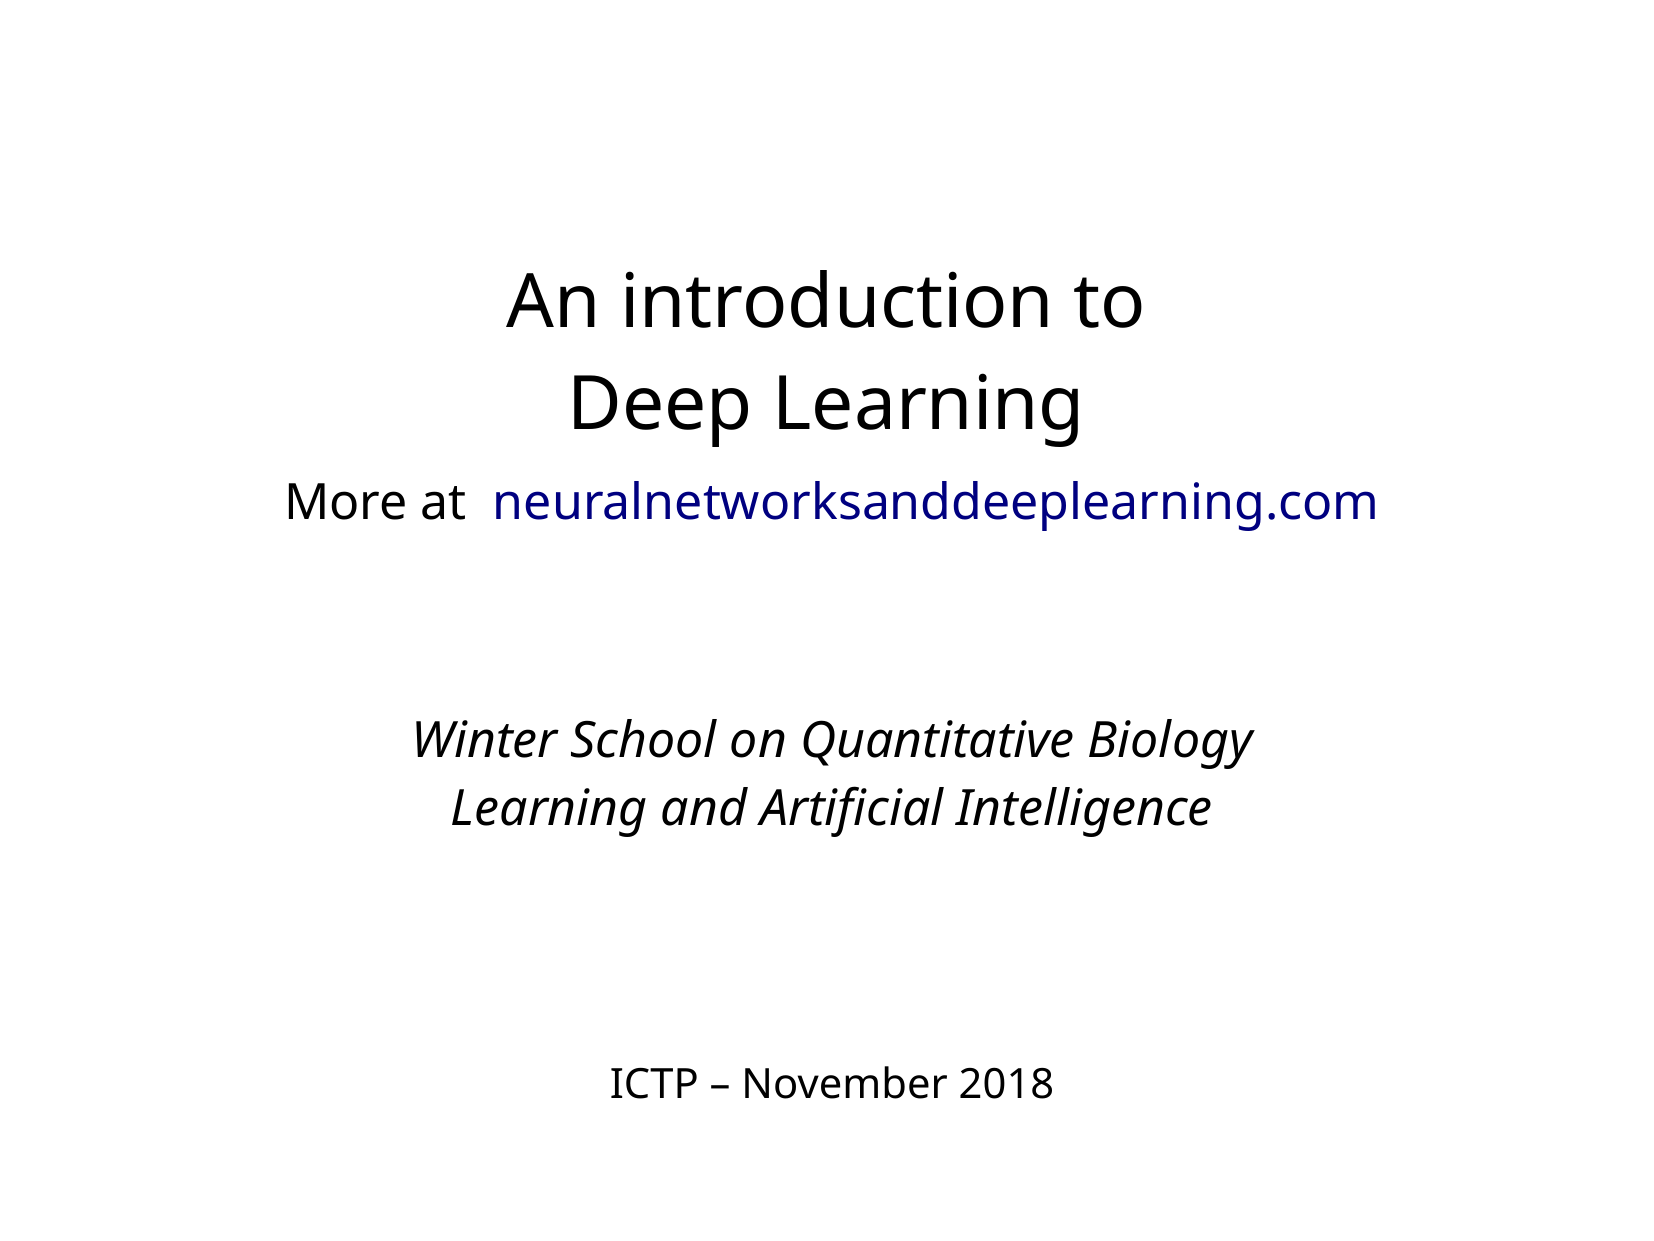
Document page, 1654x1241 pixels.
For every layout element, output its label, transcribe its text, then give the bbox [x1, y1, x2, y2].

subtitle An introduction to Deep Learning [82, 254, 1571, 443]
text_box ICTP – November 2018 [74, 1050, 1590, 1116]
text_box More at neuralnetworksanddeeplearning.com [74, 443, 1590, 558]
text_box Winter School on Quantitative Biology Learning and Artificial Intelligence [74, 704, 1590, 840]
